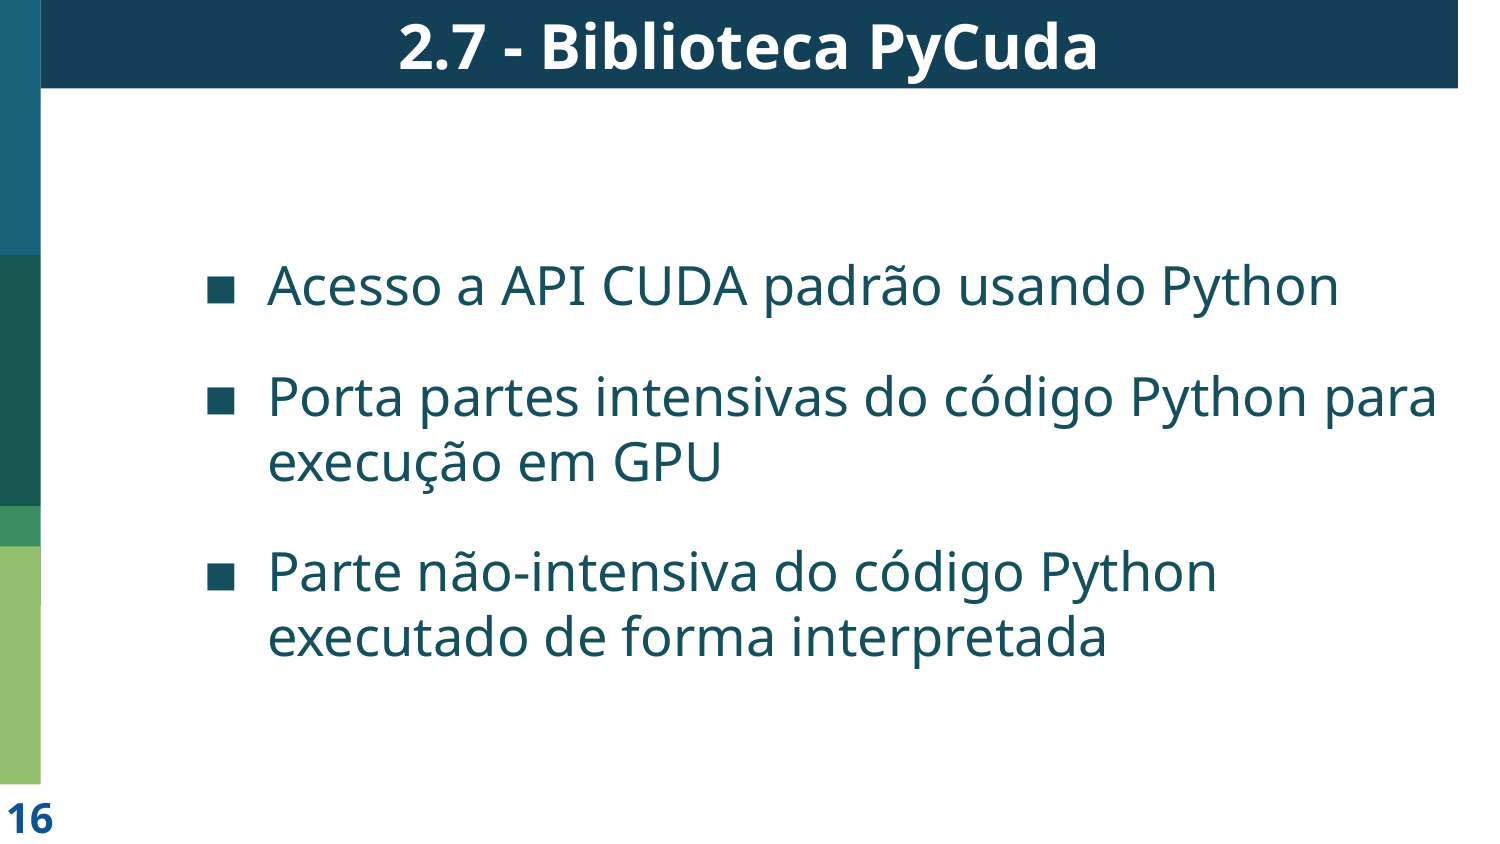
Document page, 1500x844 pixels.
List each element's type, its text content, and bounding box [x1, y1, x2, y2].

list Acesso a API CUDA padrão usando Python Porta partes intensivas do código Python para execução em GPU Parte não-intensiva do código Python executado de forma interpretada [177, 236, 1459, 798]
title 2.7 - Biblioteca PyCuda [40, 0, 1459, 89]
slide_number <number> [0, 785, 59, 844]
